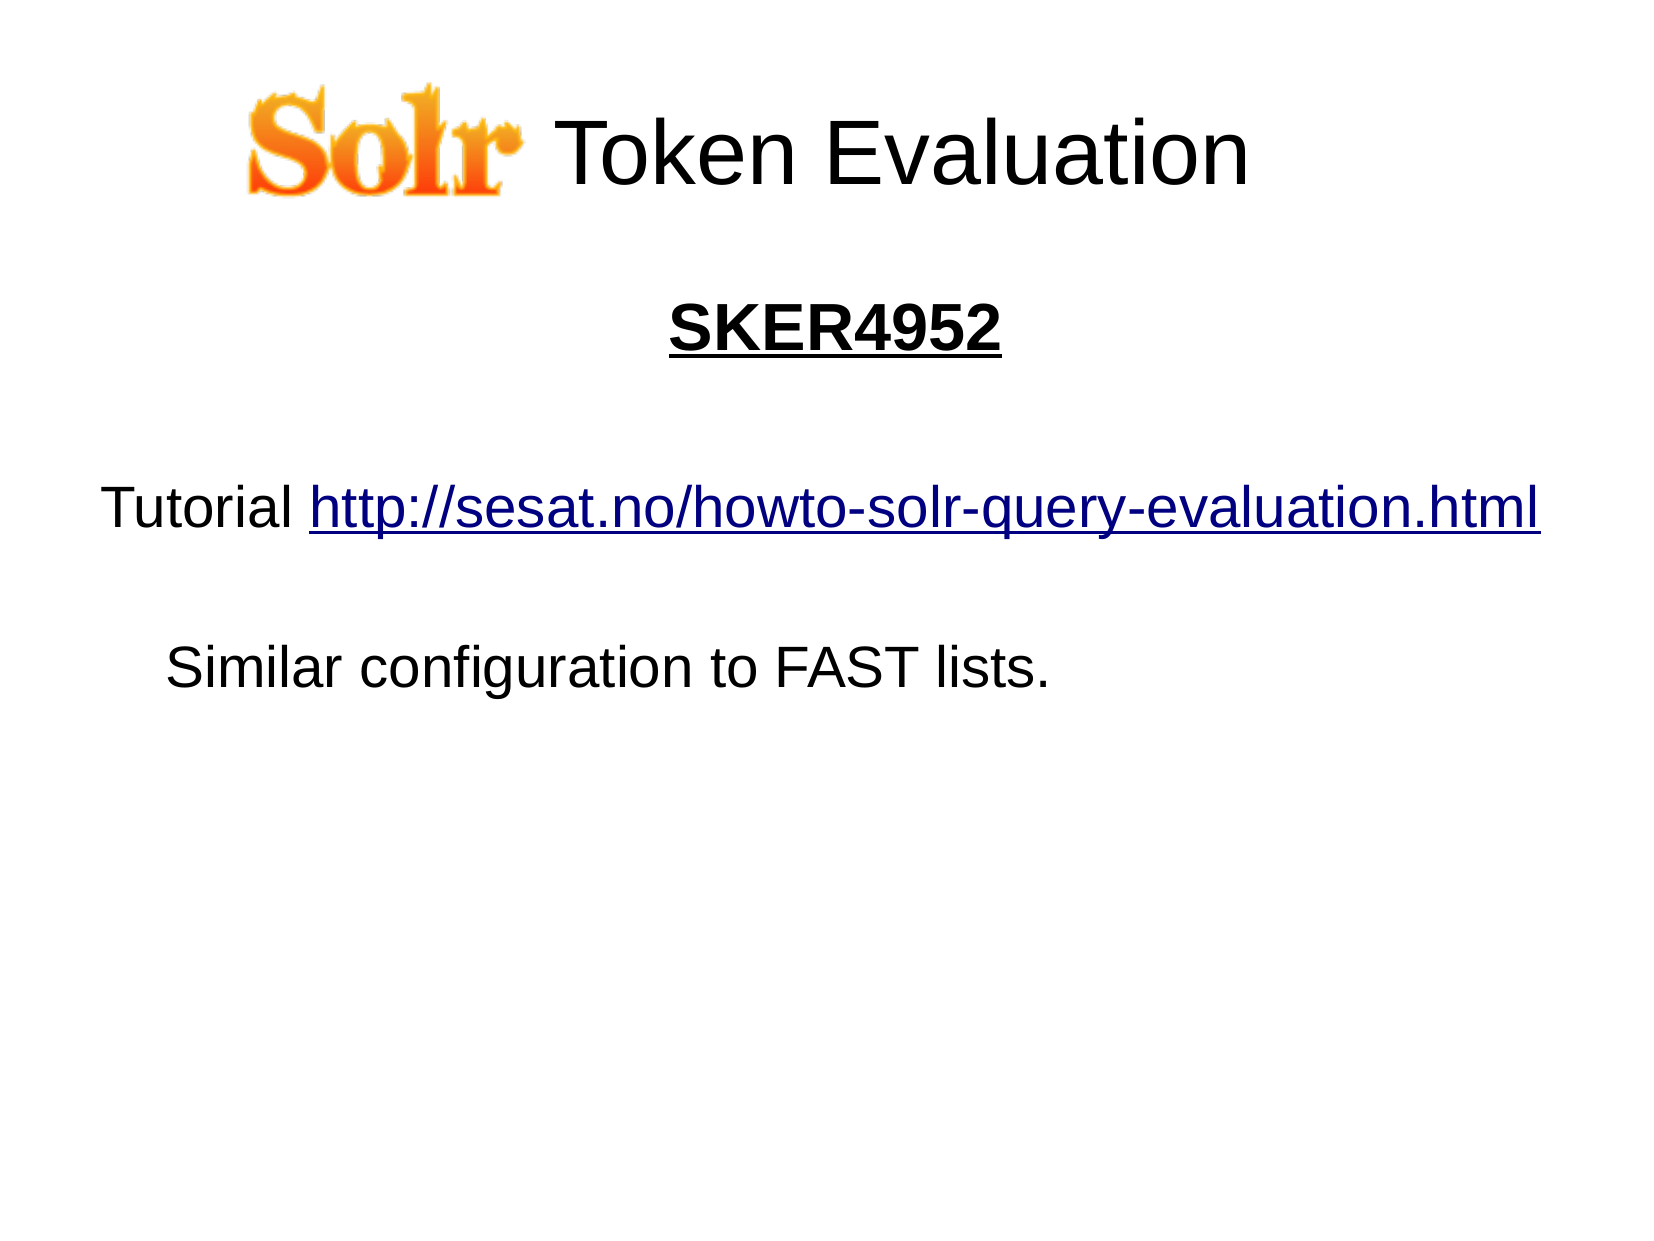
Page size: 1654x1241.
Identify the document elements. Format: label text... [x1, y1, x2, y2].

list SKER4952 Tutorial http://sesat.no/howto-solr-query-evaluation.html Similar configuration to FAST lists. [82, 290, 1571, 1094]
picture [235, 79, 532, 207]
title Token Evaluation [82, 49, 1571, 257]
